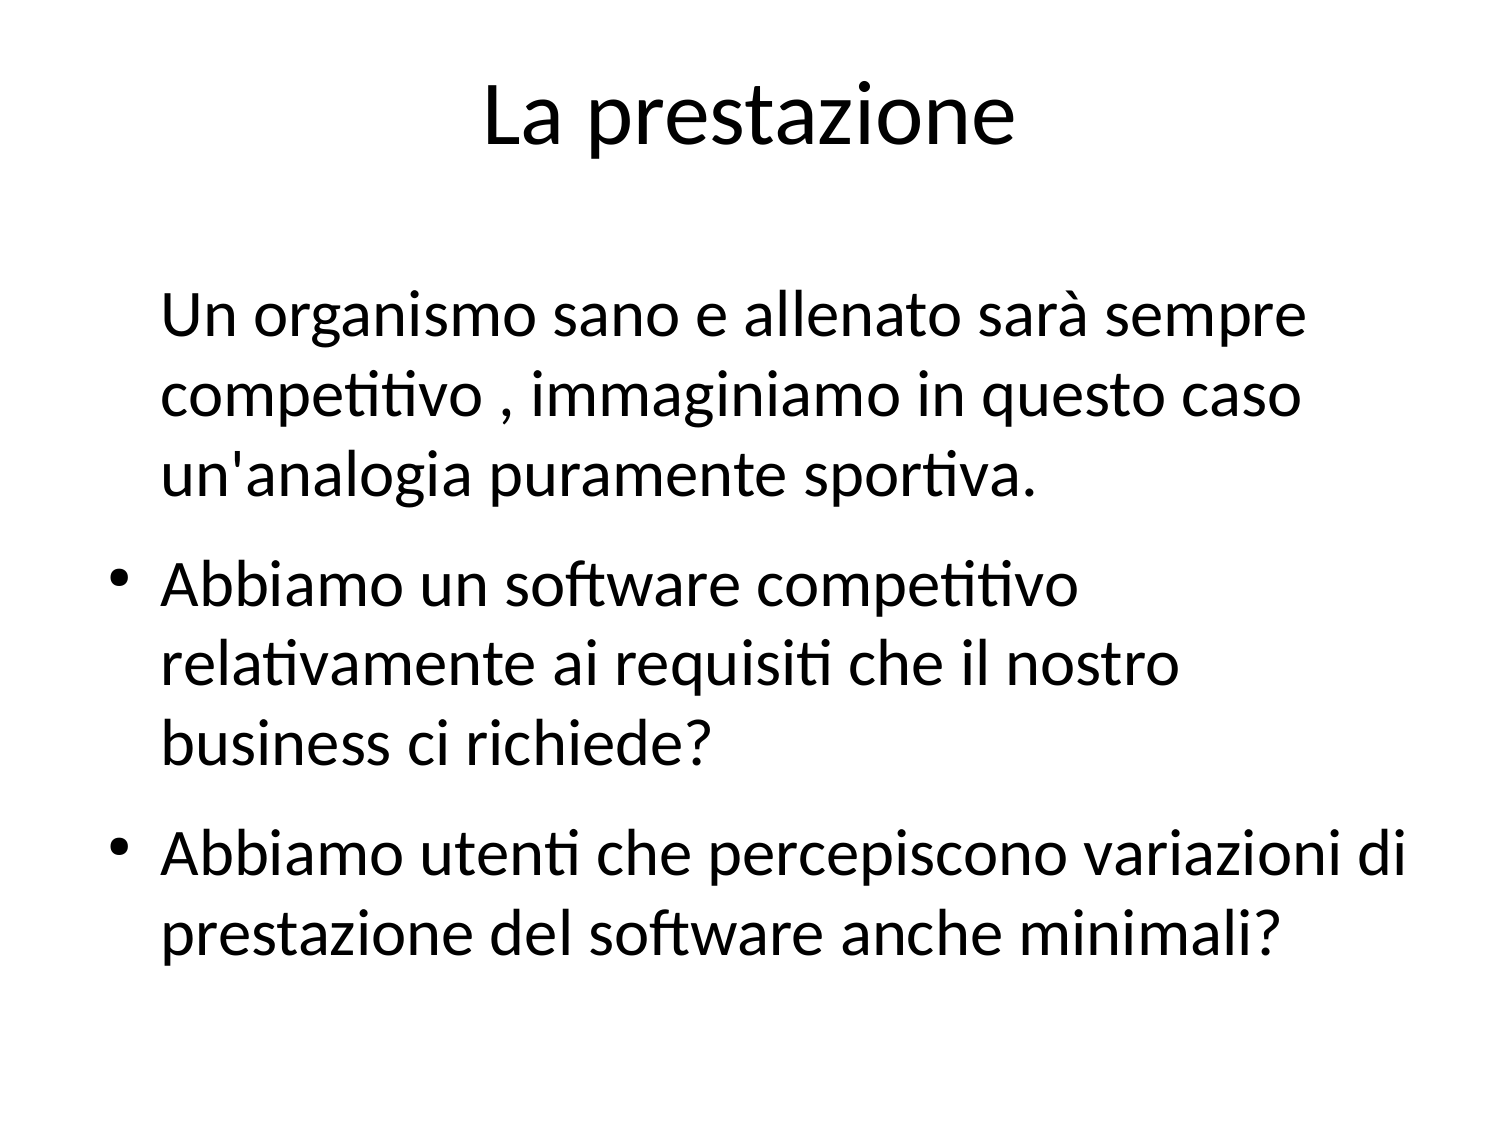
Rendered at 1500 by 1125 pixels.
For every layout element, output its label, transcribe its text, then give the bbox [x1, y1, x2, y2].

title La prestazione [75, 45, 1425, 233]
list Un organismo sano e allenato sarà sempre competitivo , immaginiamo in questo caso un'analogia puramente sportiva. Abbiamo un software competitivo relativamente ai requisiti che il nostro business ci richiede? Abbiamo utenti che percepiscono variazioni di prestazione del software anche minimali? [75, 262, 1425, 1005]
